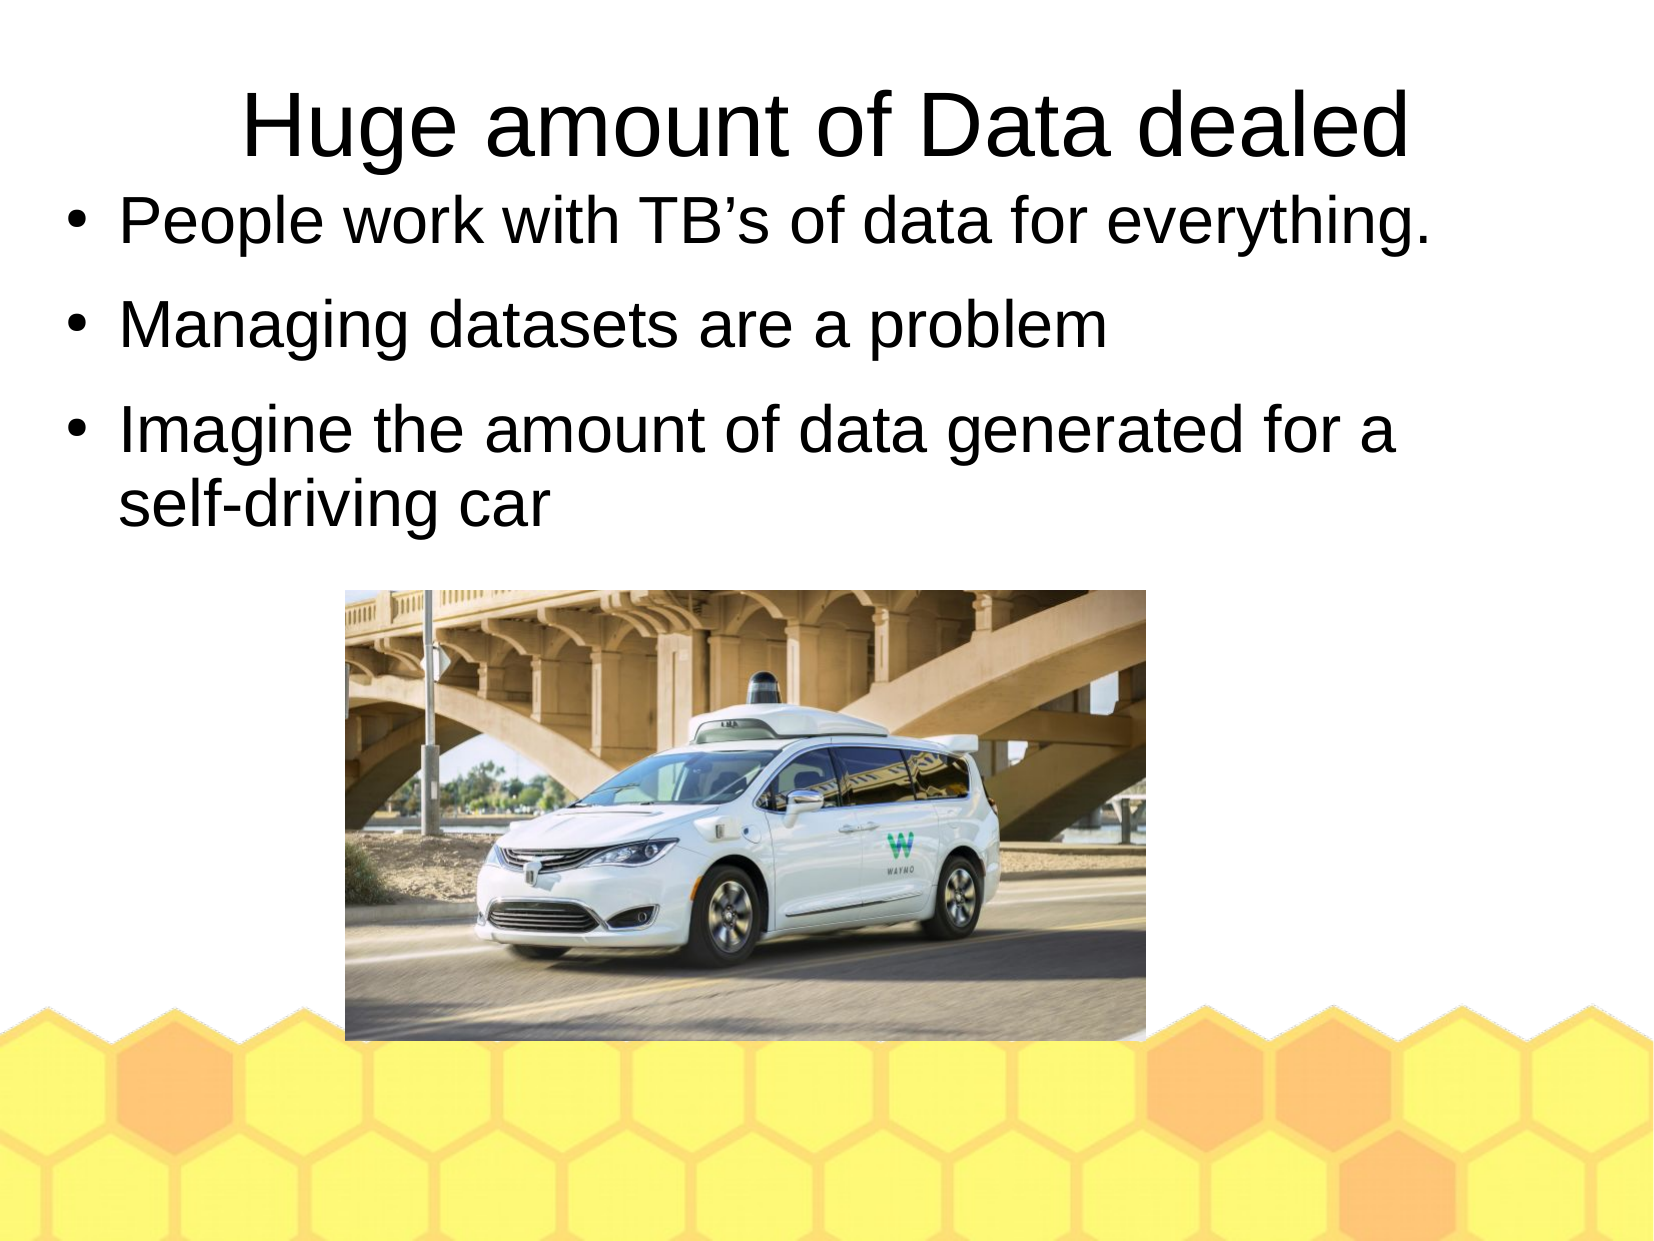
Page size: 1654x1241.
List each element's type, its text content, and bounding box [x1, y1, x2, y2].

list People work with TB’s of data for everything. Managing datasets are a problem Imagine the amount of data generated for a self-driving car [47, 183, 1536, 903]
title Huge amount of Data dealed [82, 49, 1571, 201]
picture [0, 590, 1654, 1241]
